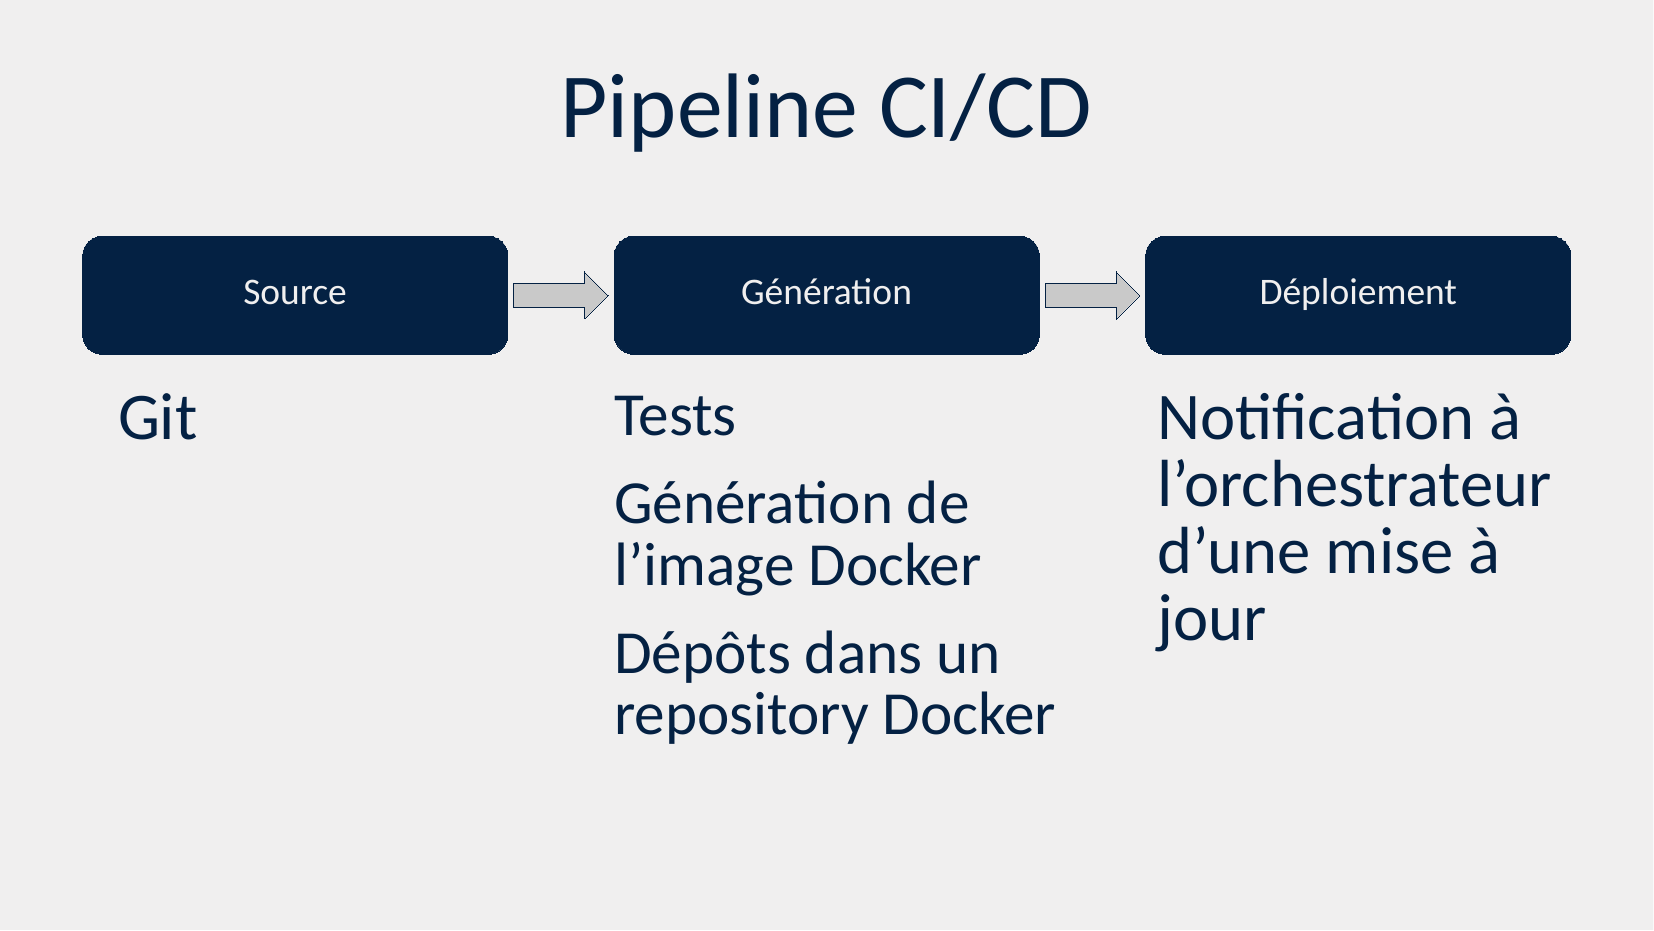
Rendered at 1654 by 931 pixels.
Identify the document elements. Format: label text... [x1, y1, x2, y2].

text_box [1045, 271, 1140, 320]
text_box Déploiement [1145, 236, 1571, 355]
title Pipeline CI/CD [82, 37, 1571, 193]
list Notification à l’orchestrateur d’une mise à jour [1157, 389, 1569, 757]
text_box Source [82, 236, 508, 355]
text_box [513, 271, 609, 319]
text_box Génération [614, 236, 1040, 355]
list Tests Génération de l’image Docker Dépôts dans un repository Docker [614, 389, 1065, 757]
list Git [118, 389, 562, 757]
